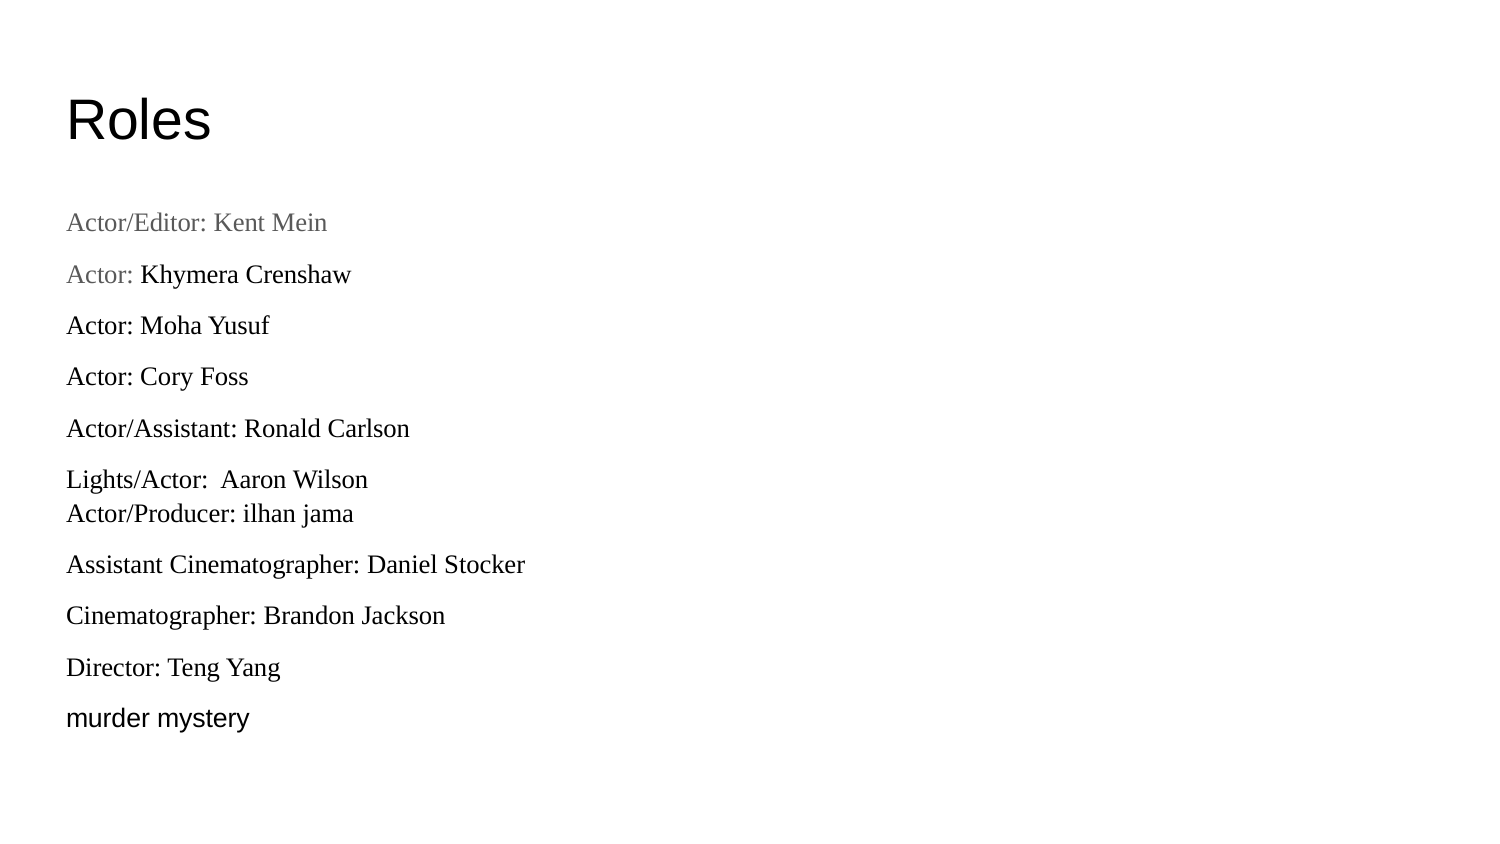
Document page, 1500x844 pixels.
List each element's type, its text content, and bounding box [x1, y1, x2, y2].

text_box Actor/Editor: Kent Mein Actor: Khymera Crenshaw Actor: Moha Yusuf Actor: Cory Foss Actor/Assistant: Ronald Carlson Lights/Actor: Aaron Wilson Actor/Producer: ilhan jama Assistant Cinematographer: Daniel Stocker Cinematographer: Brandon Jackson Director: Teng Yang murder mystery [51, 189, 1449, 750]
text_box Roles [51, 72, 1449, 167]
